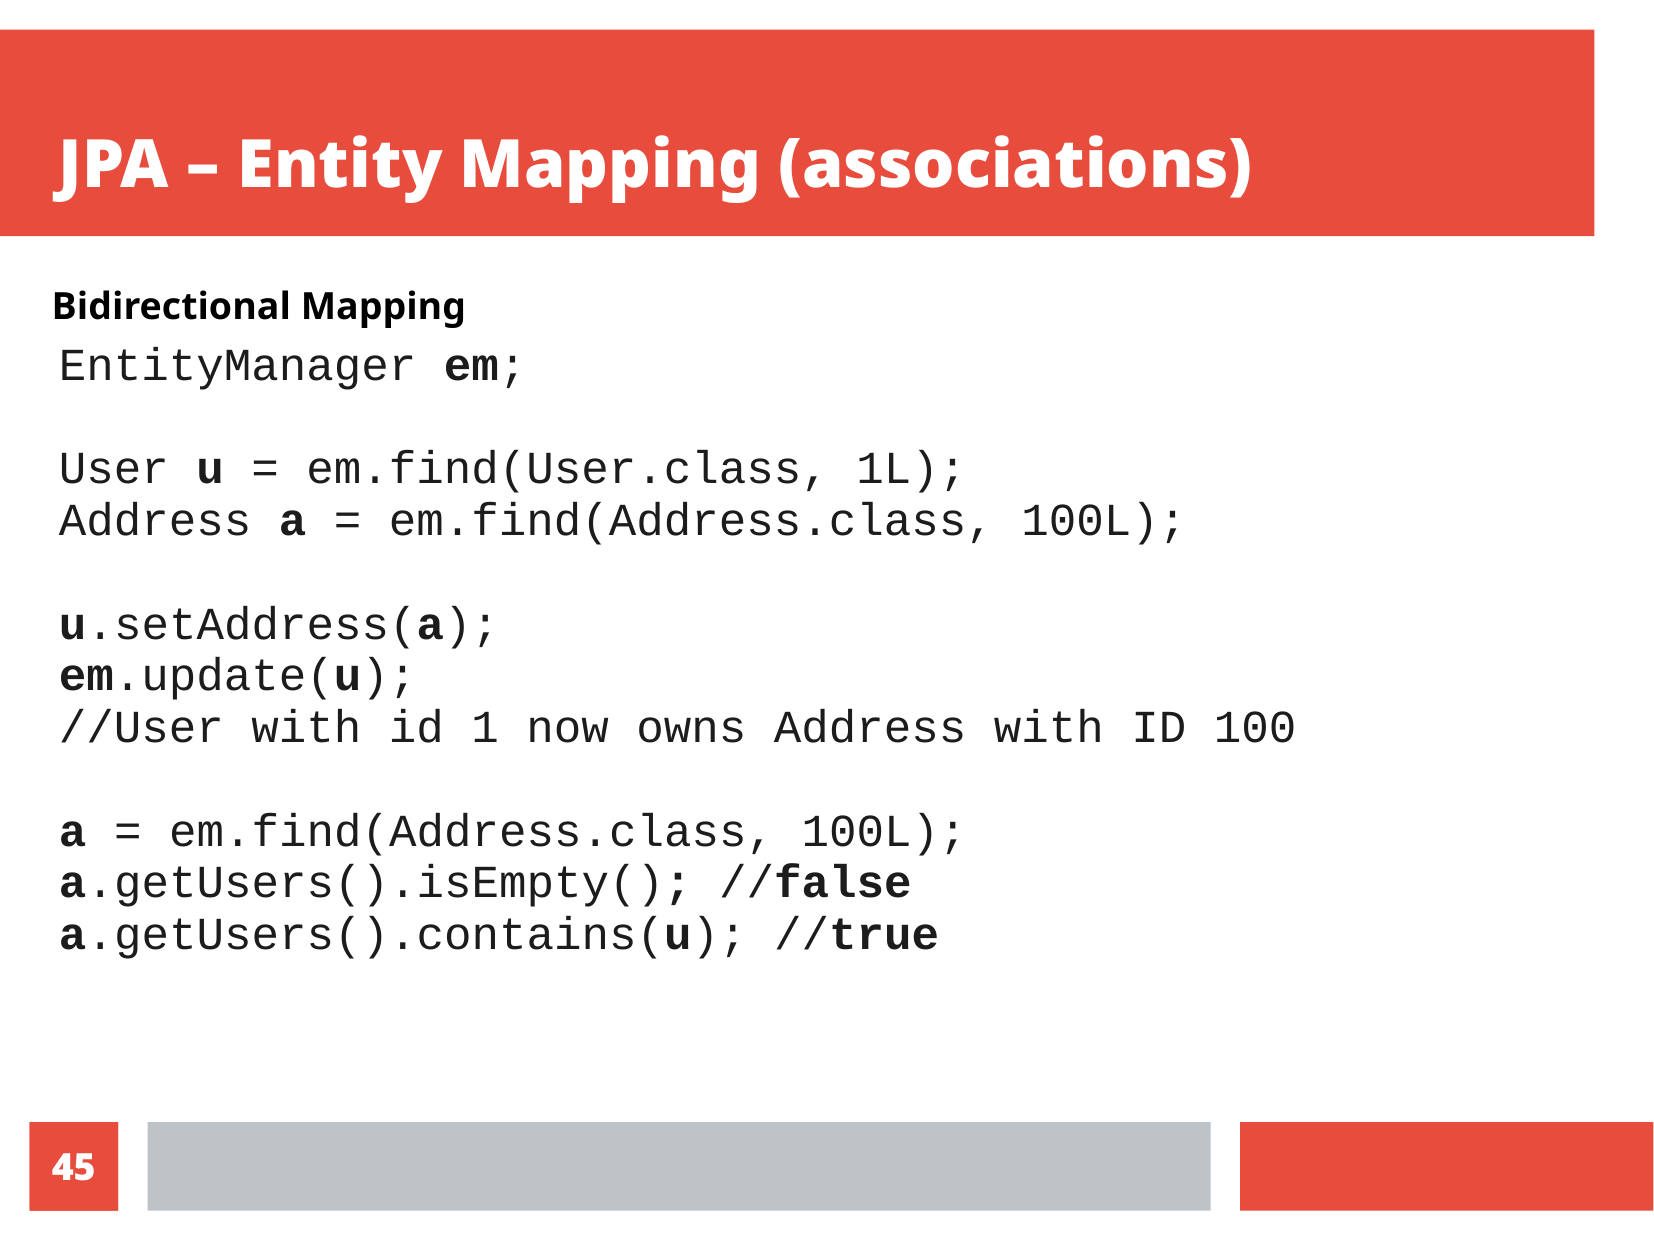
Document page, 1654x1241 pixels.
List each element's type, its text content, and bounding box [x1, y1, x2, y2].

text_box Bidirectional Mapping [36, 272, 1596, 335]
title JPA – Entity Mapping (associations) [59, 59, 1595, 207]
subtitle EntityManager em; User u = em.find(User.class, 1L); Address a = em.find(Address.class, 100L); u.setAddress(a); em.update(u); //User with id 1 now owns Address with ID 100 a = em.find(Address.class, 100L); a.getUsers().isEmpty(); //false a.getUsers().contains(u); //true [59, 342, 1607, 1016]
